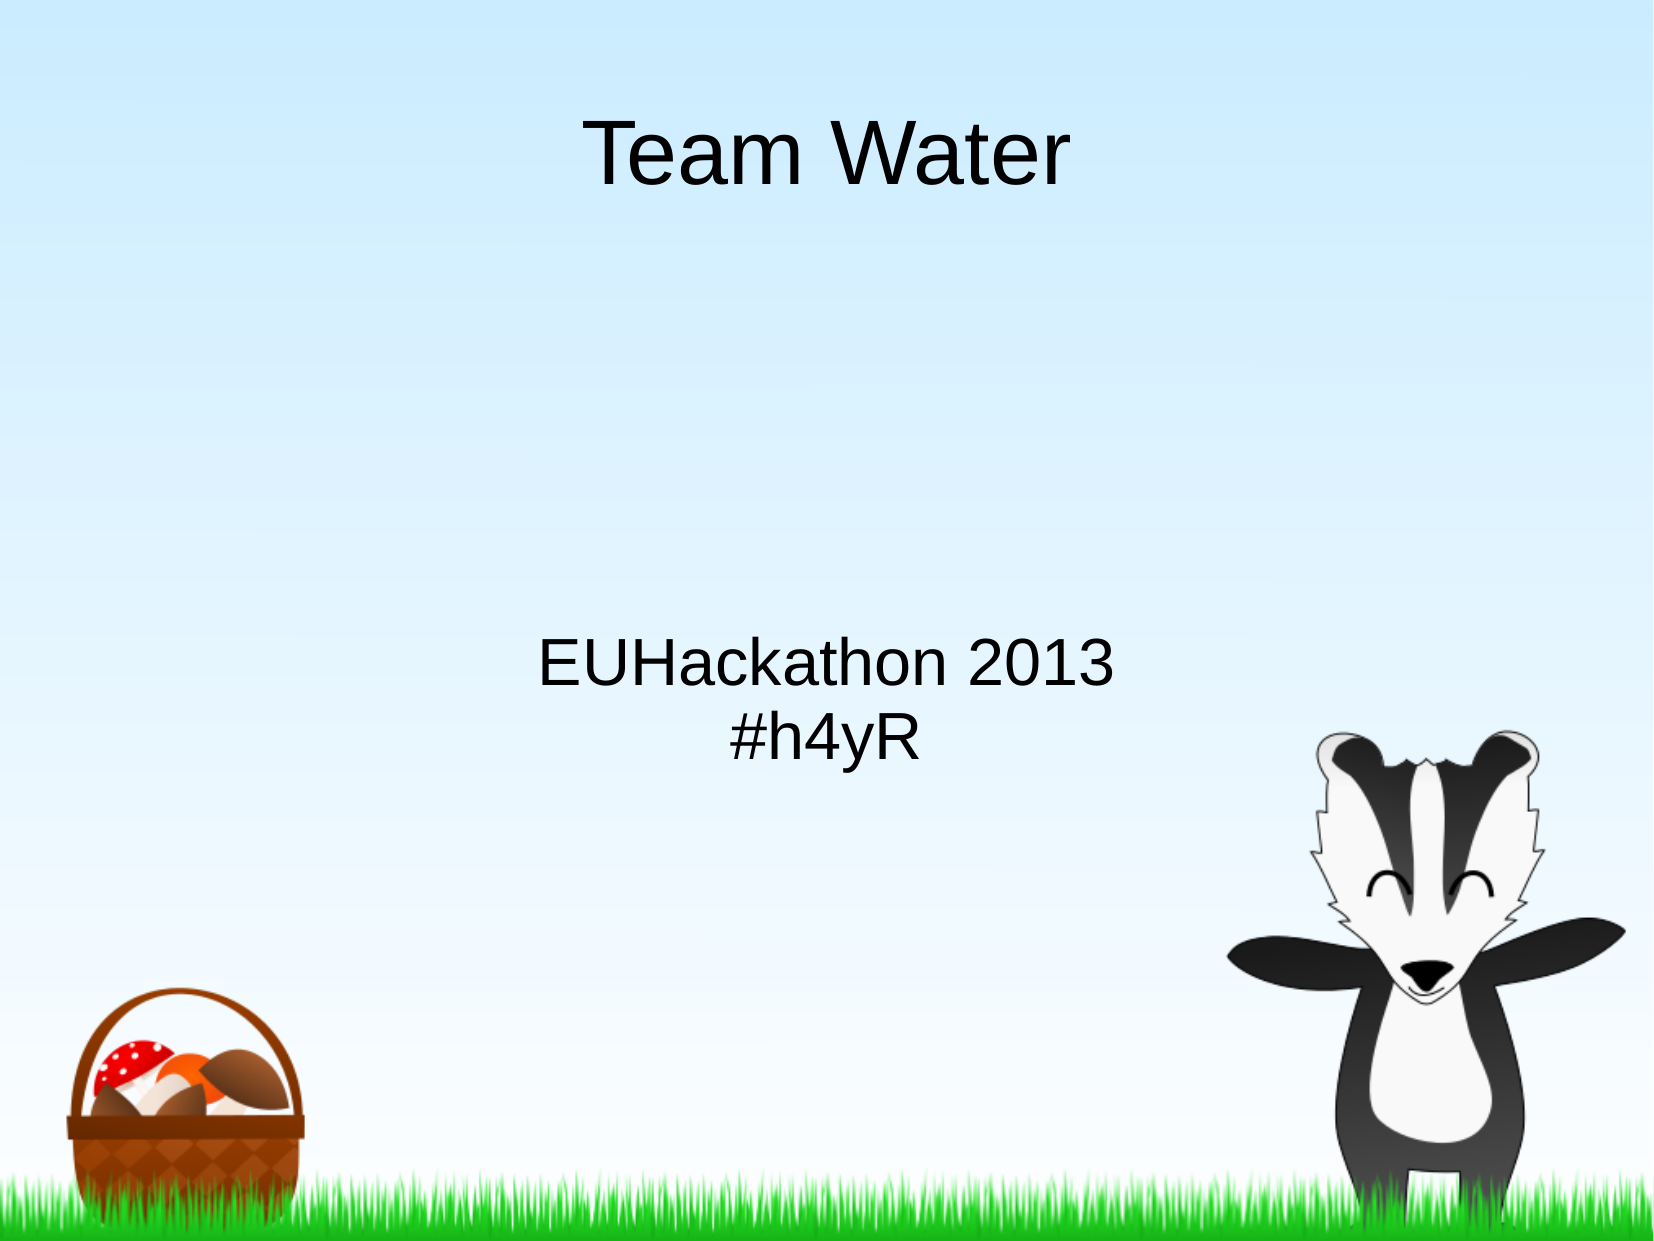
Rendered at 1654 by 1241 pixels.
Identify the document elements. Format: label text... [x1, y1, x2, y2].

picture [0, 0, 1654, 1241]
title Team Water [82, 49, 1571, 257]
subtitle EUHackathon 2013 #h4yR [82, 290, 1571, 1109]
